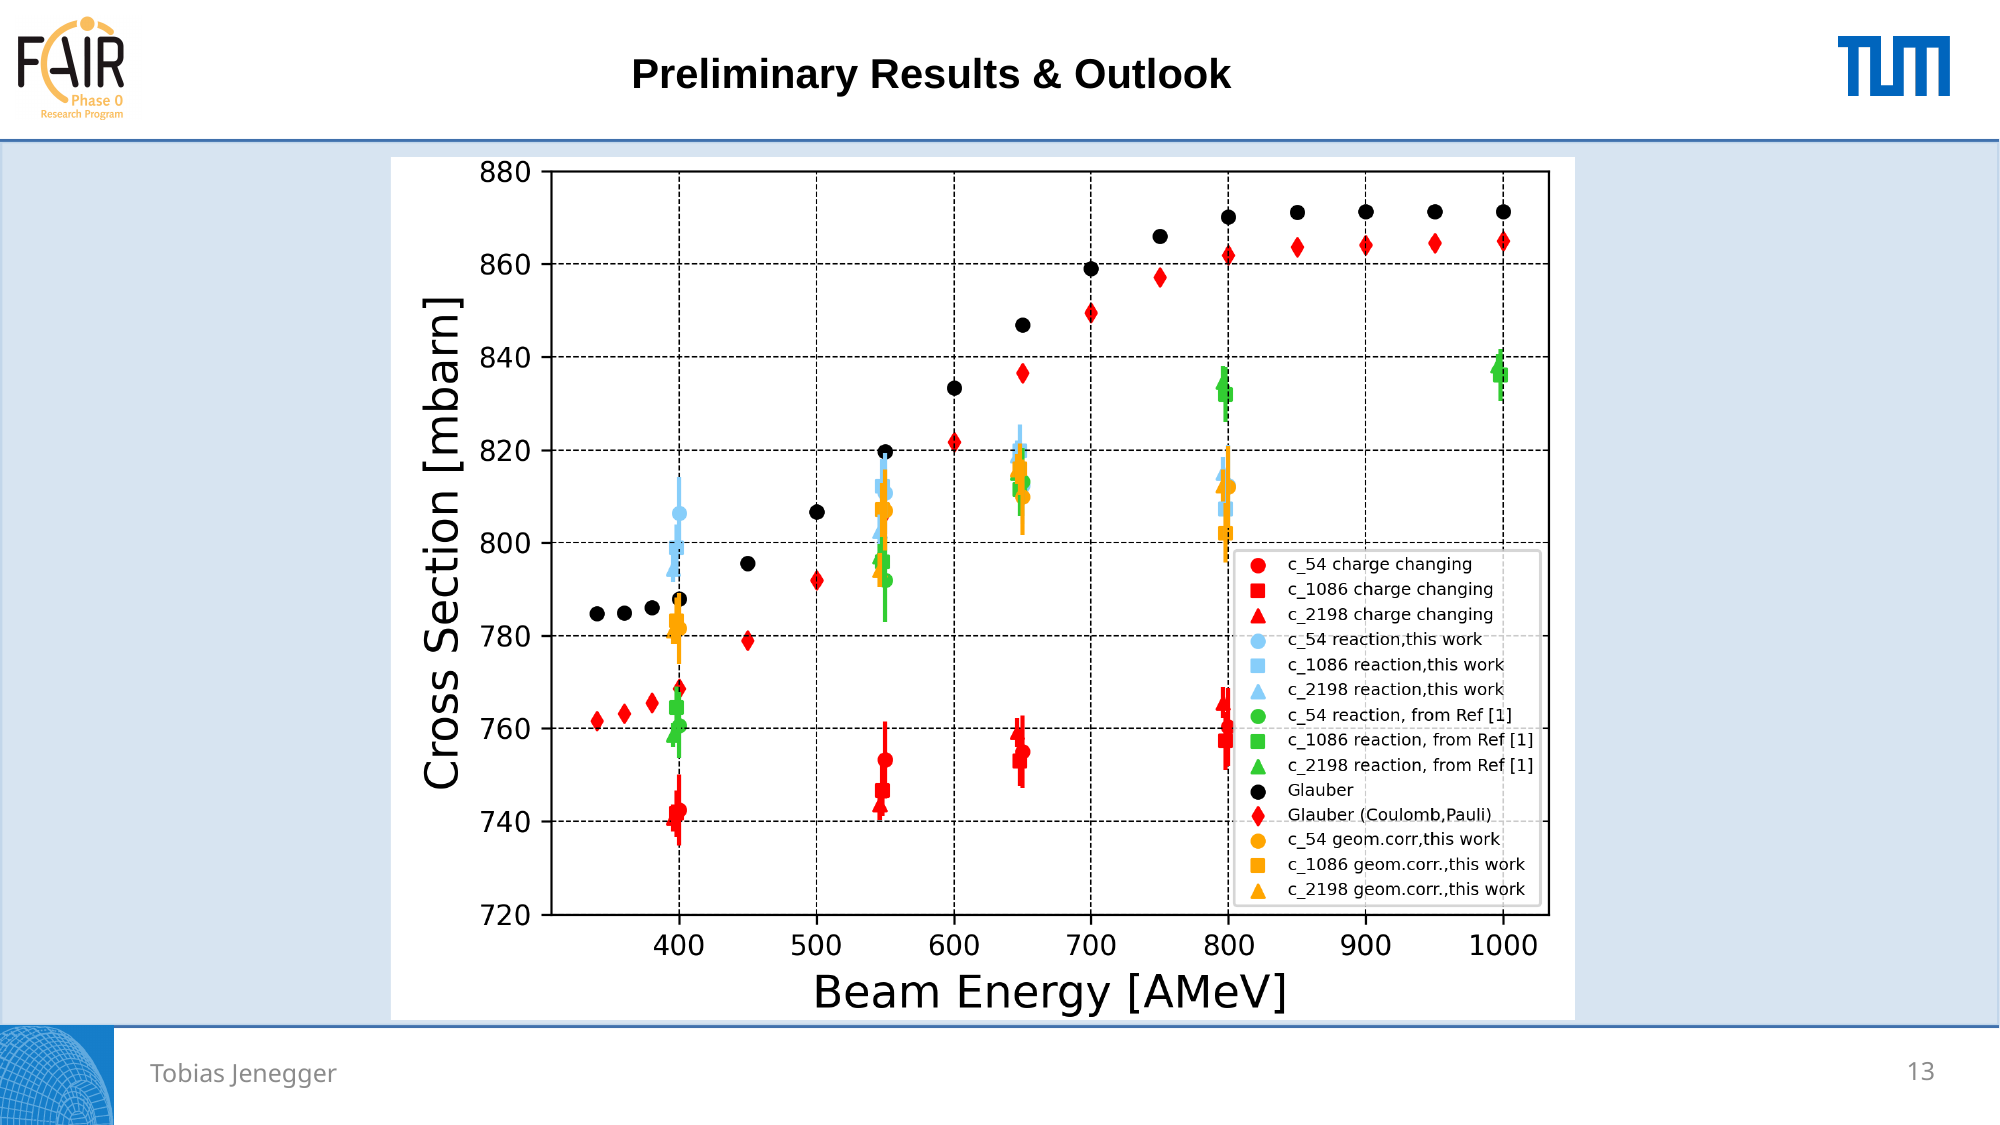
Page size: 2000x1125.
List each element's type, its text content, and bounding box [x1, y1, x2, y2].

text_box Preliminary Results & Outlook [255, 43, 1621, 105]
picture [1838, 36, 1950, 96]
picture [0, 1025, 114, 1125]
picture [390, 157, 1576, 1021]
picture [15, 15, 142, 120]
